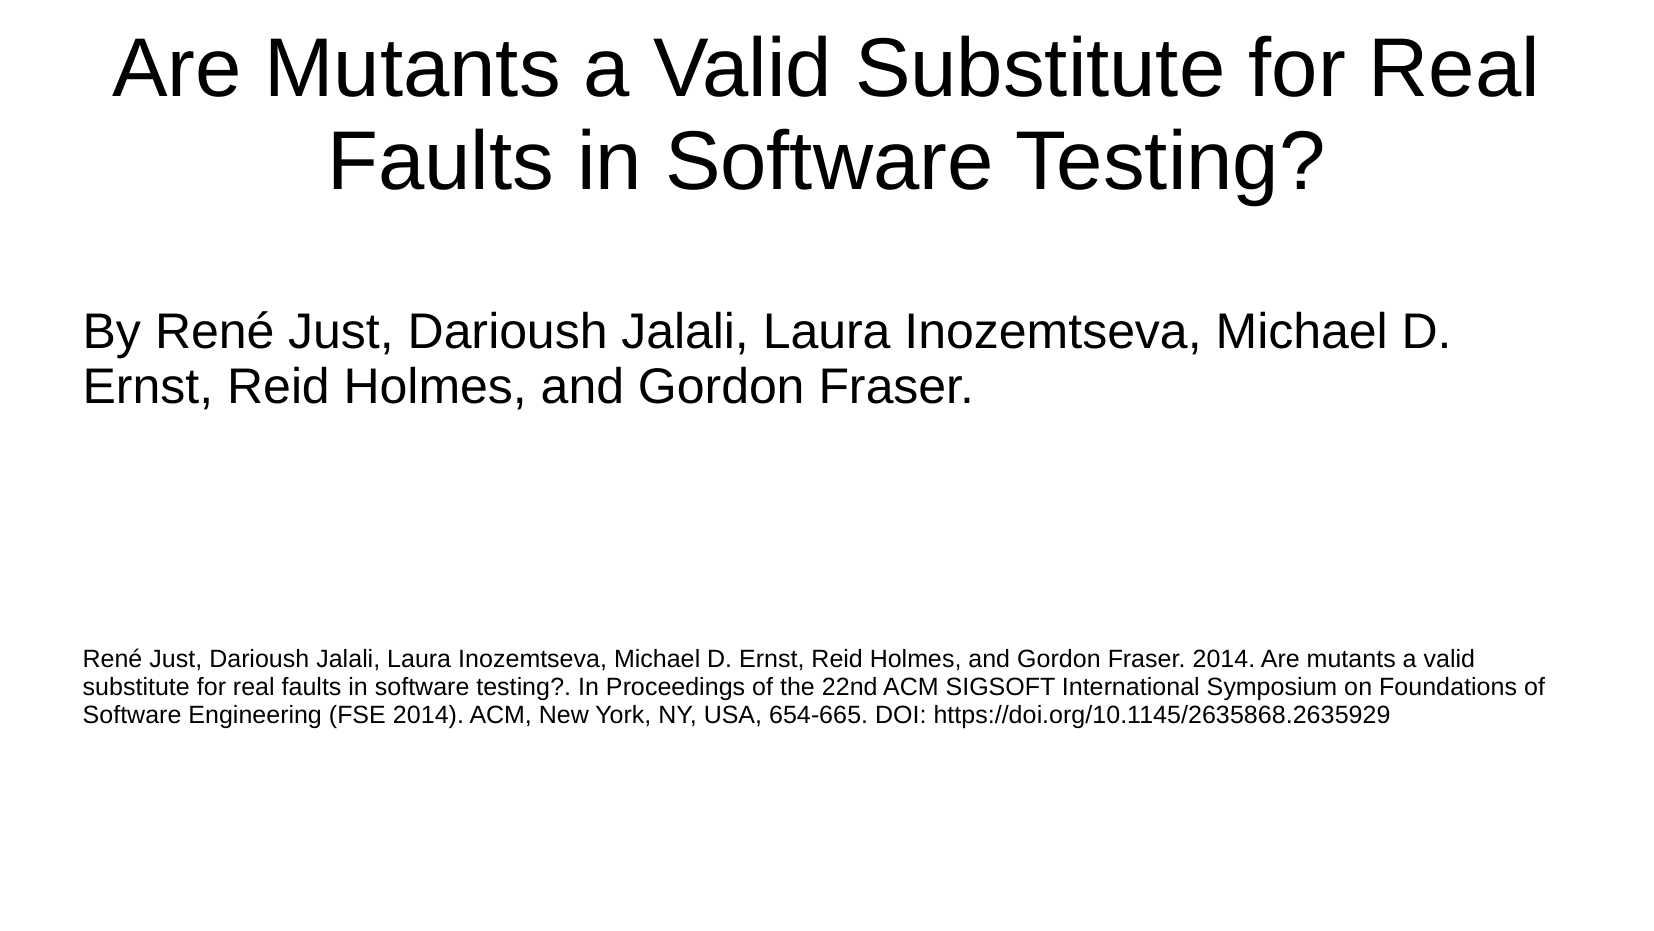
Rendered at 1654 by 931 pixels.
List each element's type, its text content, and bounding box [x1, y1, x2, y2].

list René Just, Darioush Jalali, Laura Inozemtseva, Michael D. Ernst, Reid Holmes, and Gordon Fraser. 2014. Are mutants a valid substitute for real faults in software testing?. In Proceedings of the 22nd ACM SIGSOFT International Symposium on Foundations of Software Engineering (FSE 2014). ACM, New York, NY, USA, 654-665. DOI: https://doi.org/10.1145/2635868.2635929 [82, 645, 1571, 757]
title Are Mutants a Valid Substitute for Real Faults in Software Testing? [82, 31, 1571, 199]
list By René Just, Darioush Jalali, Laura Inozemtseva, Michael D. Ernst, Reid Holmes, and Gordon Fraser. [82, 217, 1571, 601]
